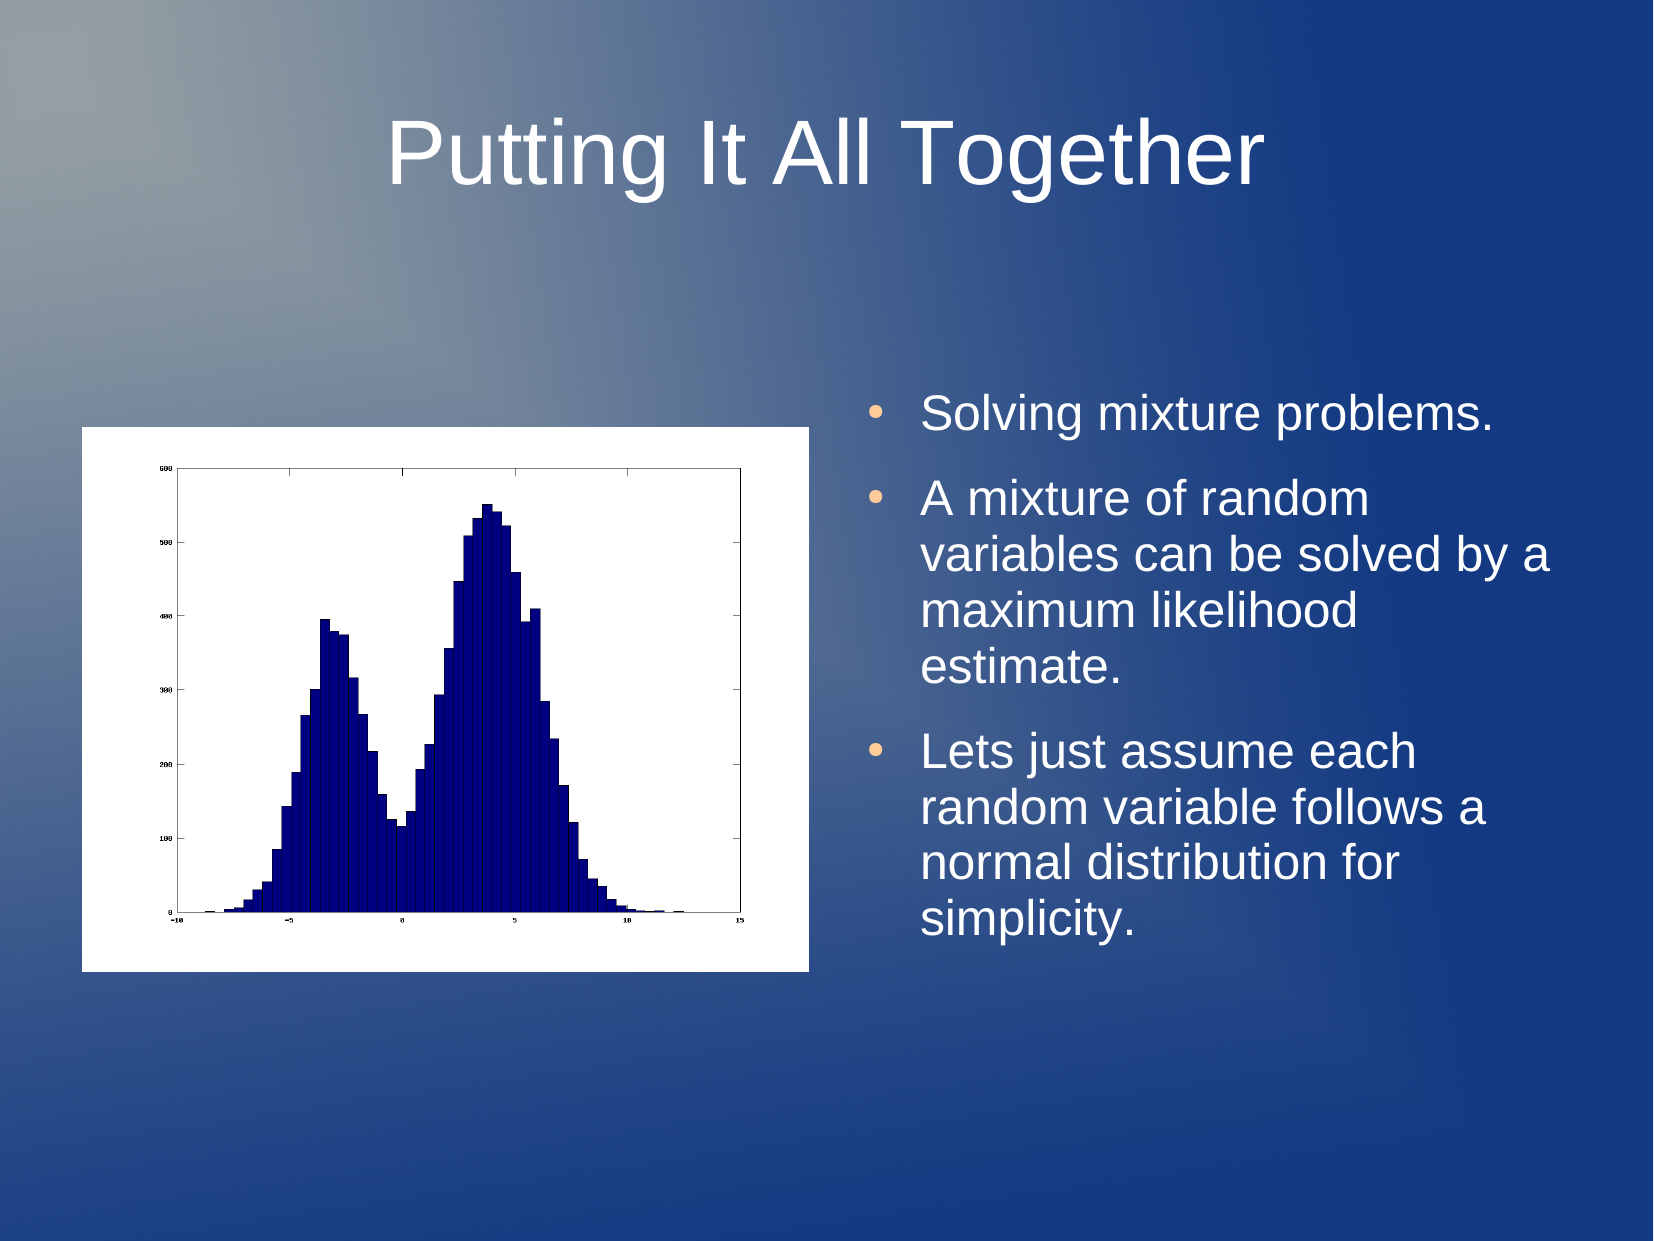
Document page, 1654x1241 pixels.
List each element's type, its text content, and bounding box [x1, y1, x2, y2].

title Putting It All Together [82, 49, 1571, 257]
list Solving mixture problems. A mixture of random variables can be solved by a maximum likelihood estimate. Lets just assume each random variable follows a normal distribution for simplicity. [849, 385, 1576, 1088]
picture [0, 0, 1654, 1241]
